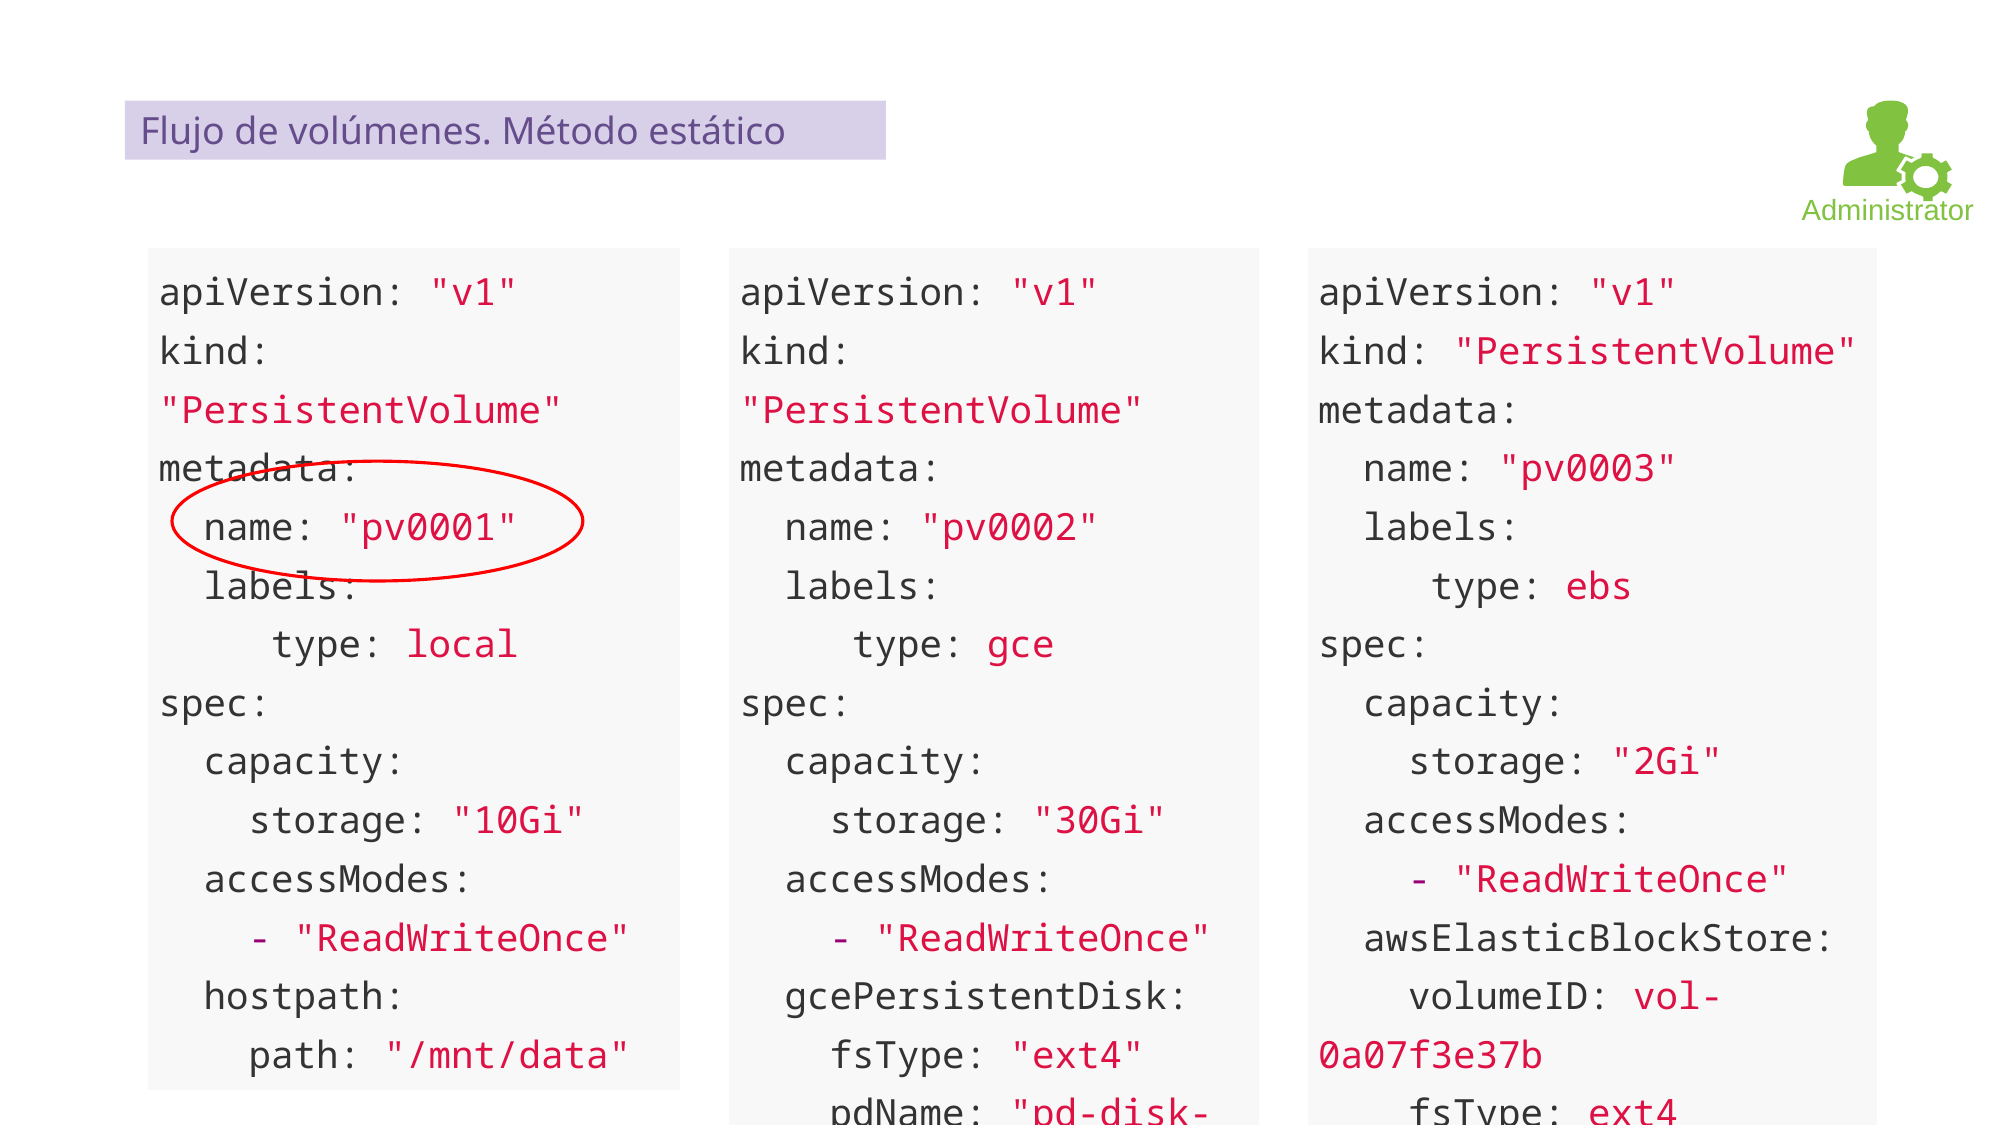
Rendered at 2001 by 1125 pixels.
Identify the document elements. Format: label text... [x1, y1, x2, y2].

text_box Administrator [1770, 176, 2000, 237]
text_box [1843, 100, 1915, 176]
table_header apiVersion: "v1" kind: "PersistentVolume" metadata: name: "pv0001" labels: type: local spec: capacity: storage: "10Gi" accessModes: - "ReadWriteOnce" hostpath: path: "/mnt/data" [148, 248, 680, 1090]
table_header apiVersion: "v1" kind: "PersistentVolume" metadata: name: "pv0002" labels: type: gce spec: capacity: storage: "30Gi" accessModes: - "ReadWriteOnce" gcePersistentDisk: fsType: "ext4" pdName: "pd-disk-1" [729, 248, 1259, 1125]
table_header apiVersion: "v1" kind: "PersistentVolume" metadata: name: "pv0003" labels: type: ebs spec: capacity: storage: "2Gi" accessModes: - "ReadWriteOnce" awsElasticBlockStore: volumeID: vol-0a07f3e37b fsType: ext4 [1308, 248, 1877, 1125]
text_box [1900, 153, 1952, 176]
text_box Flujo de volúmenes. Método estático [124, 100, 886, 160]
